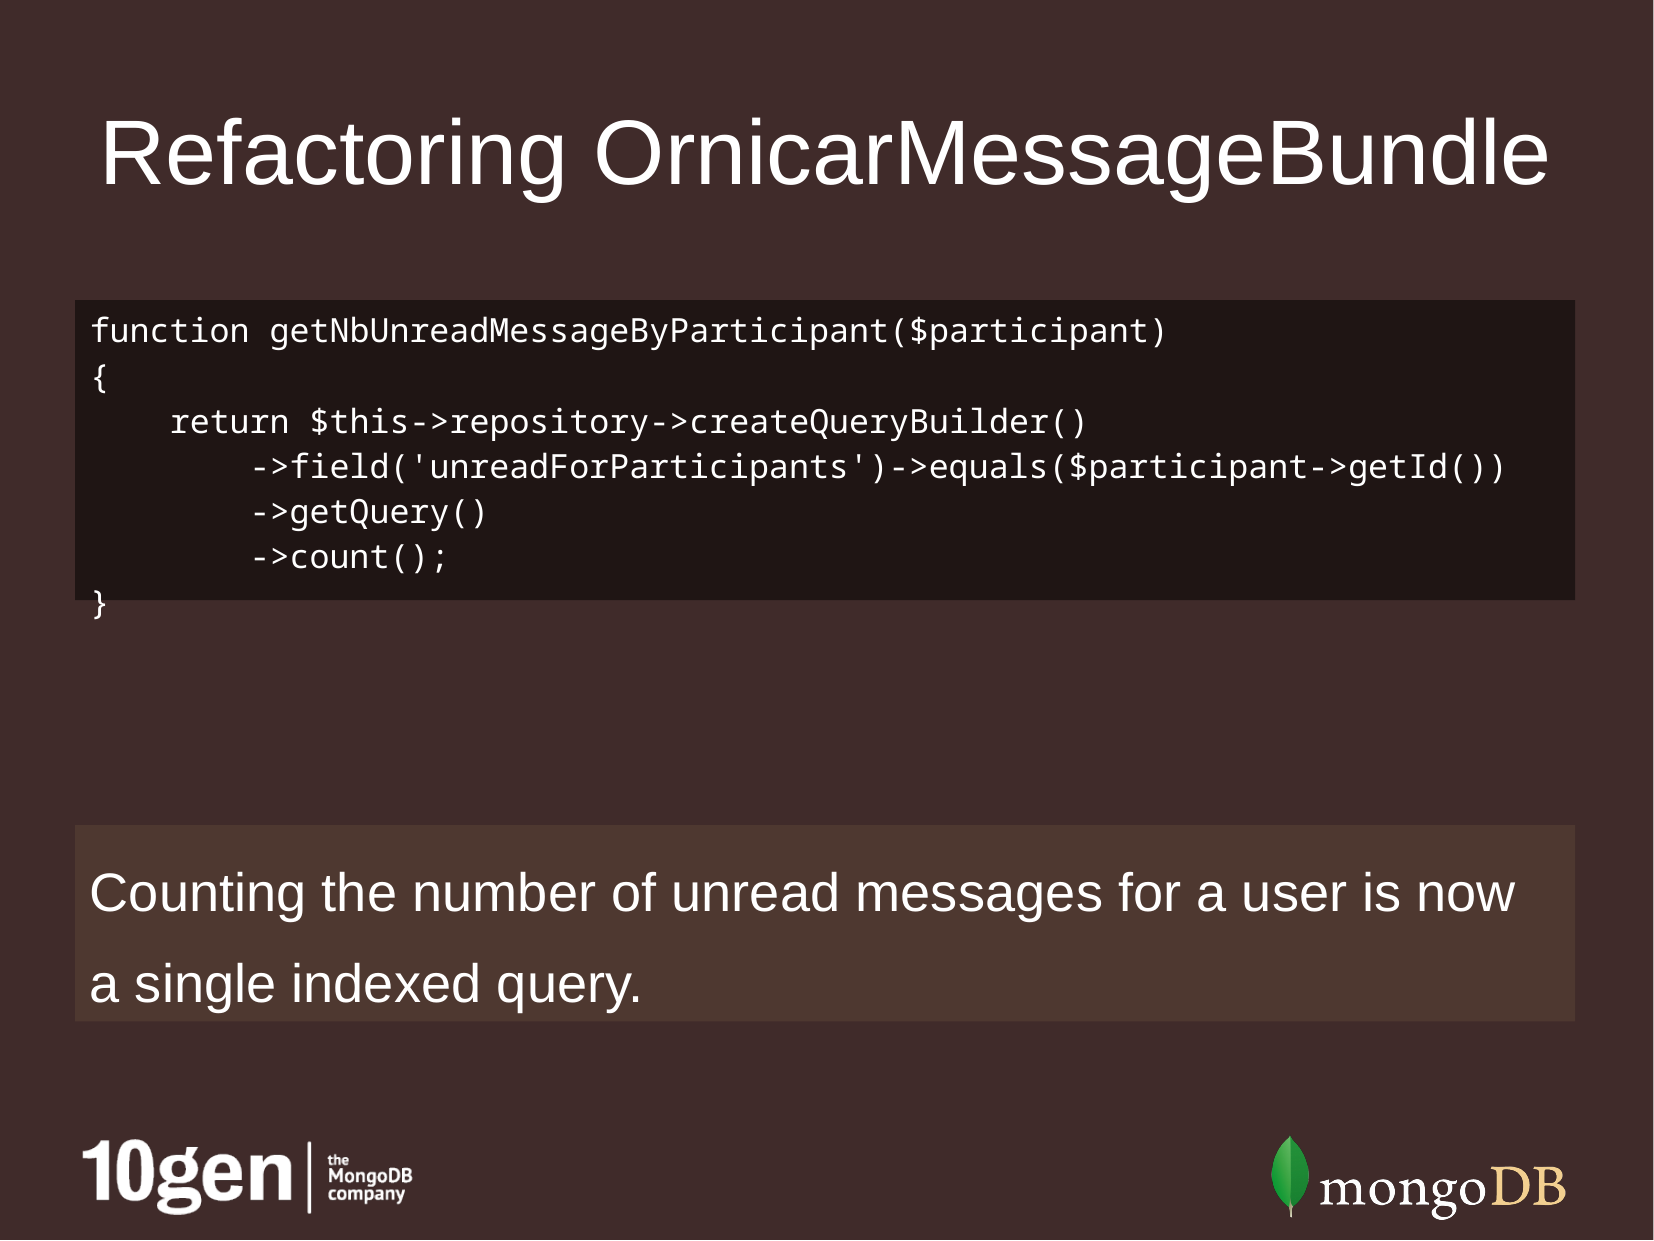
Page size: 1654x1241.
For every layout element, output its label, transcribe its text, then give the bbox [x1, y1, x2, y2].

picture [82, 1139, 413, 1215]
text_box Counting the number of unread messages for a user is now a single indexed query. [75, 825, 1576, 992]
title Refactoring OrnicarMessageBundle [82, 49, 1571, 257]
text_box function getNbUnreadMessageByParticipant($participant) { return $this->repository->createQueryBuilder() ->field('unreadForParticipants')->equals($participant->getId()) ->getQuery() ->count(); } [75, 300, 1576, 601]
picture [1260, 1124, 1576, 1230]
